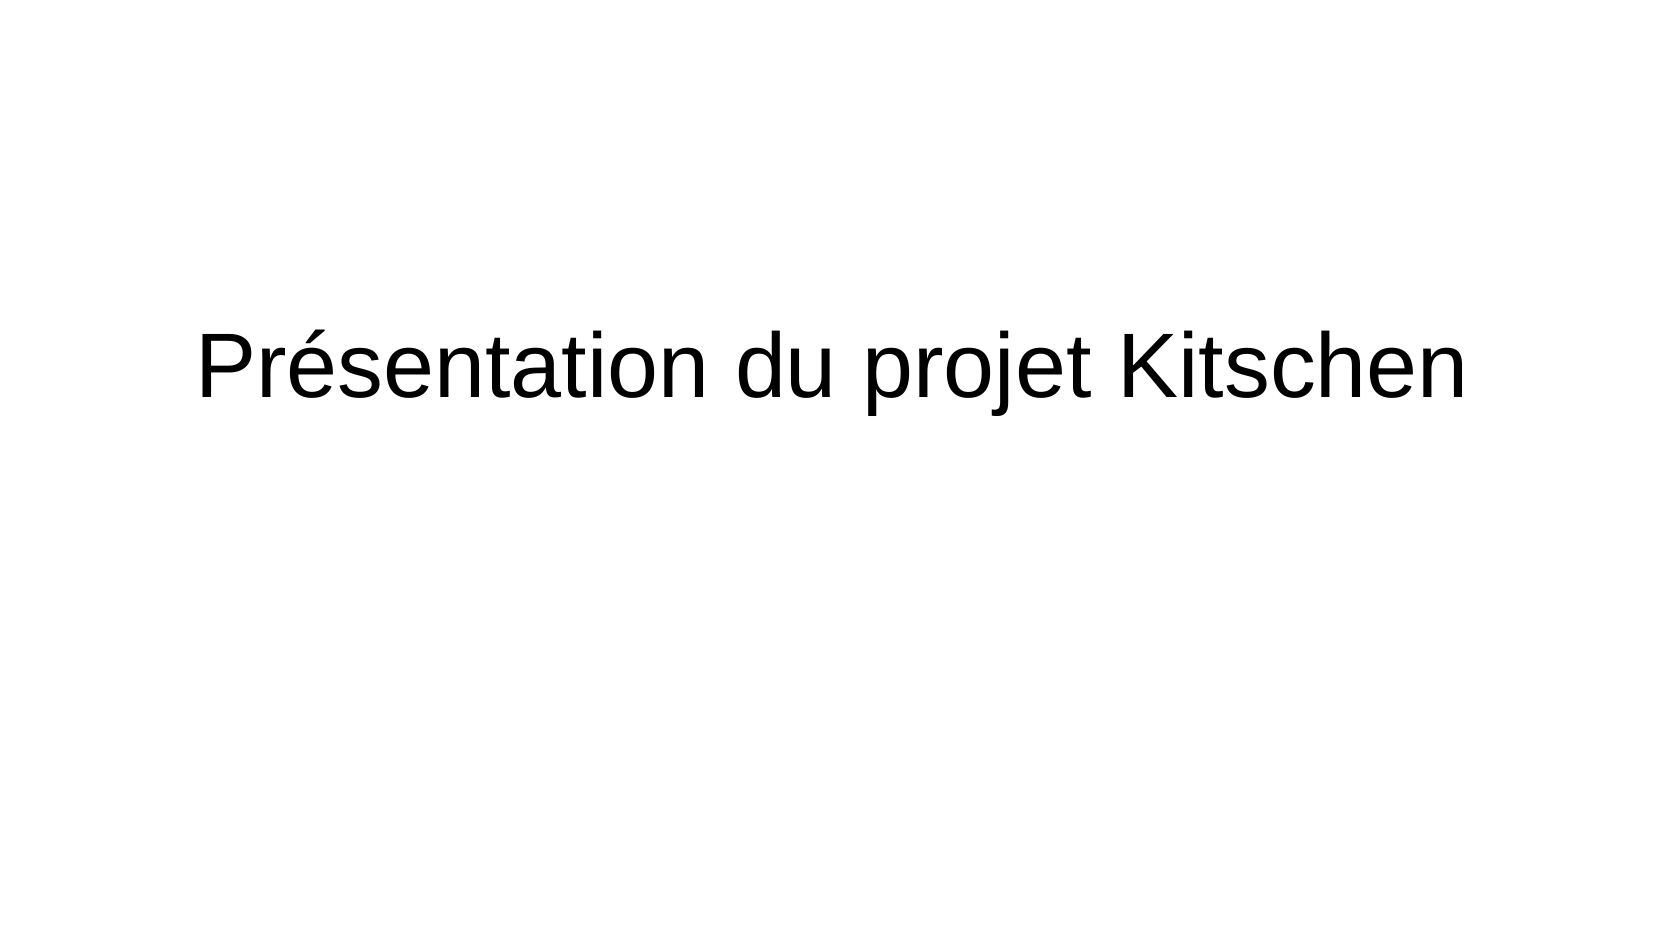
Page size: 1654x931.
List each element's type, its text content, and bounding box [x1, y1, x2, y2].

title Présentation du projet Kitschen [88, 287, 1577, 443]
